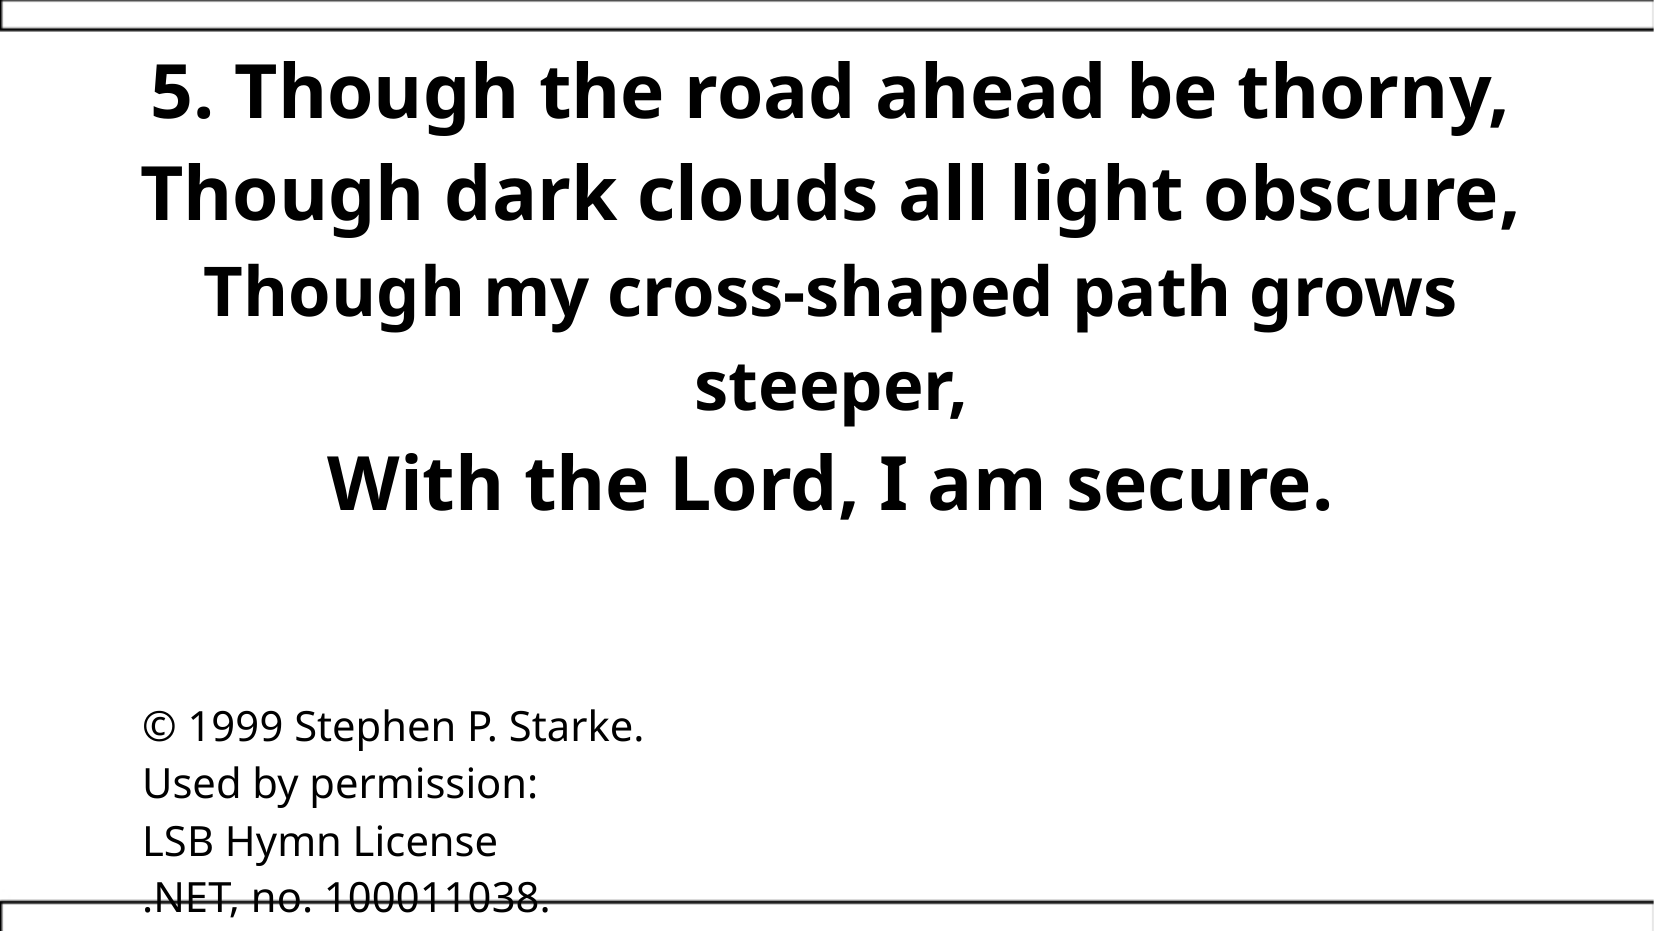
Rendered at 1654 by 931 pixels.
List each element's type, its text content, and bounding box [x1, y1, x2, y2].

picture [0, 0, 1654, 931]
text_box 5. Though the road ahead be thorny, Though dark clouds all light obscure, Though my cross-shaped path grows steeper, With the Lord, I am secure. © 1999 Stephen P. Starke. Used by permission: LSB Hymn License .NET, no. 100011038. [73, 30, 1589, 820]
